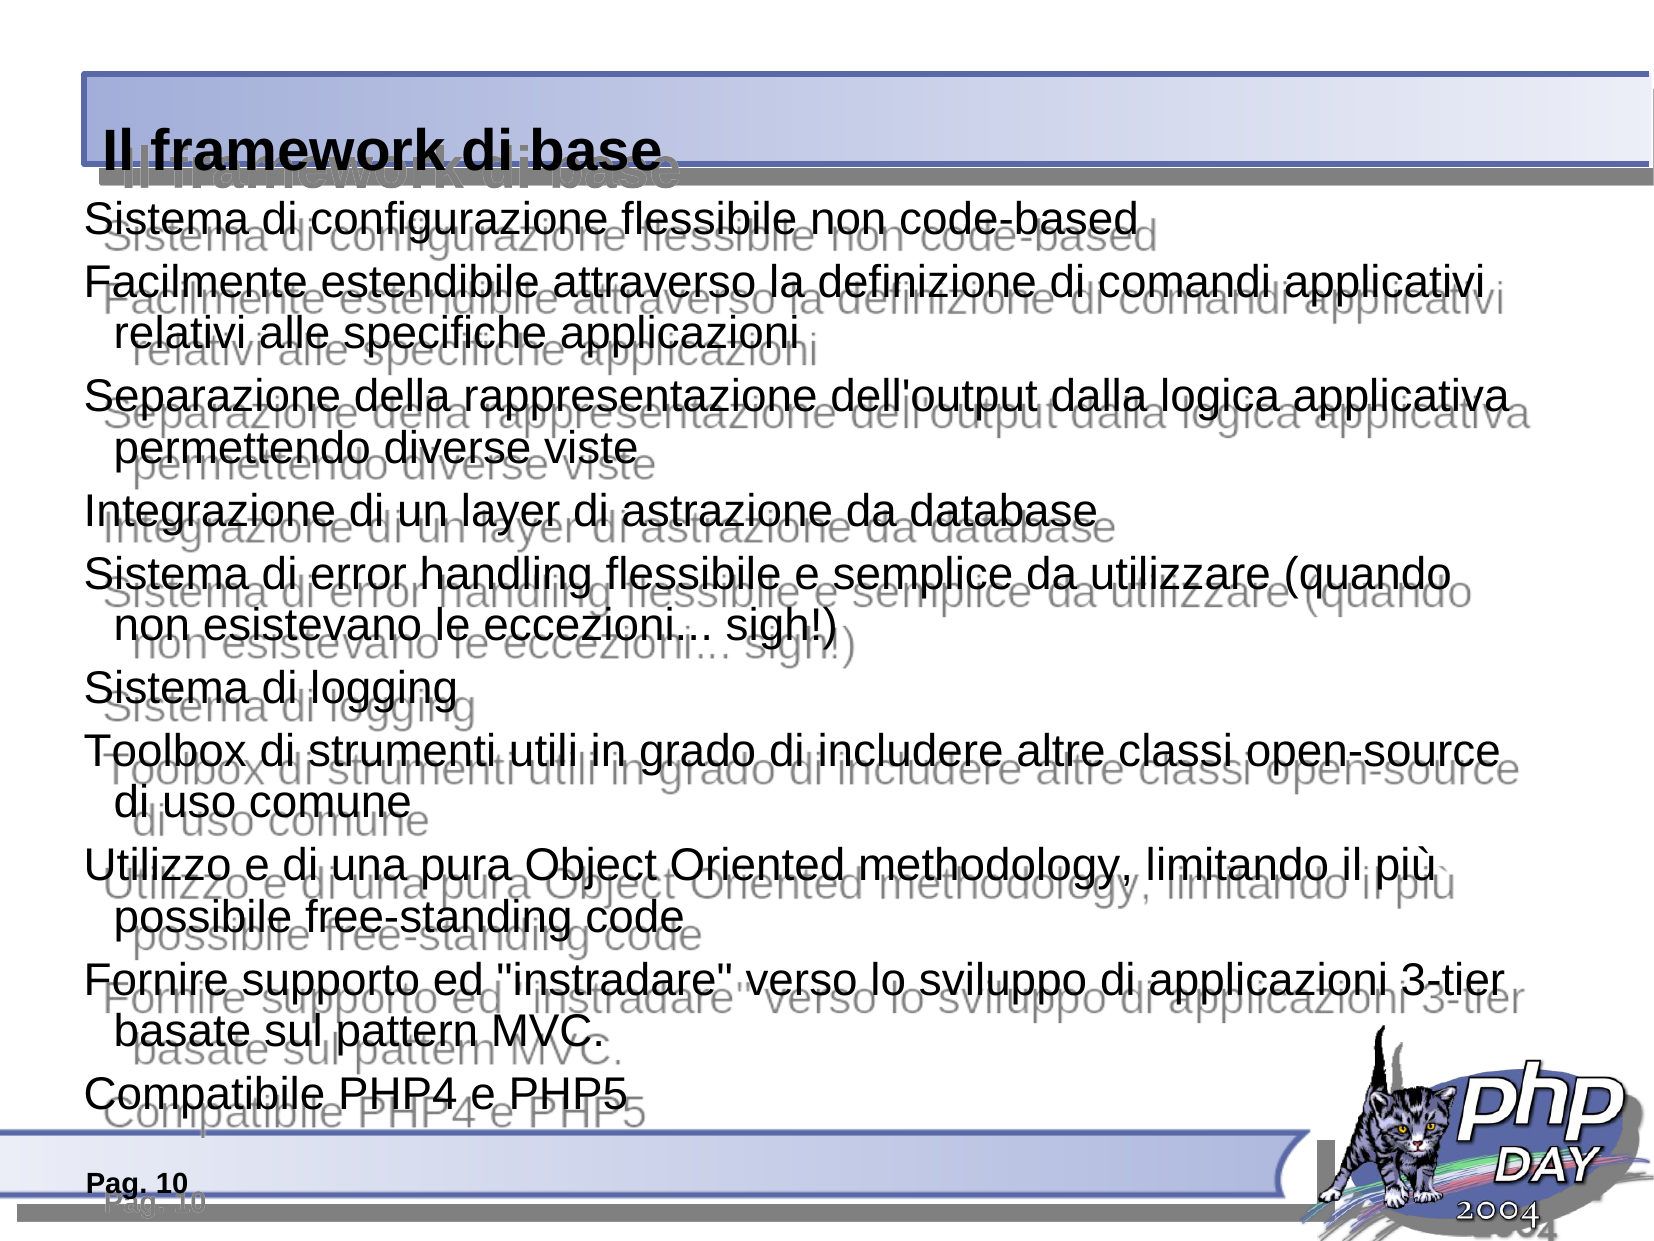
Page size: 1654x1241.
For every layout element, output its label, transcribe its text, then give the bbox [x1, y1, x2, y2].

text_box Il framework di base [102, 85, 1394, 155]
picture [110, 1195, 117, 1201]
picture [177, 1176, 183, 1190]
text_box Sistema di configurazione flessibile non code-based Facilmente estendibile attraverso la definizione di comandi applicativi relativi alle specifiche applicazioni Separazione della rappresentazione dell'output dalla logica applicativa permettendo diverse viste Integrazione di un layer di astrazione da database Sistema di error handling flessibile e semplice da utilizzare (quando non esistevano le eccezioni... sigh!) Sistema di logging Toolbox di strumenti utili in grado di includere altre classi open-source di uso comune Utilizzo e di una pura Object Oriented methodology, limitando il più possibile free-standing code Fornire supporto ed "instradare" verso lo sviluppo di applicazioni 3-tier basate sul pattern MVC. Compatibile PHP4 e PHP5 [61, 192, 1537, 1120]
picture [126, 1180, 133, 1190]
picture [196, 1195, 201, 1204]
picture [0, 1025, 1652, 1233]
